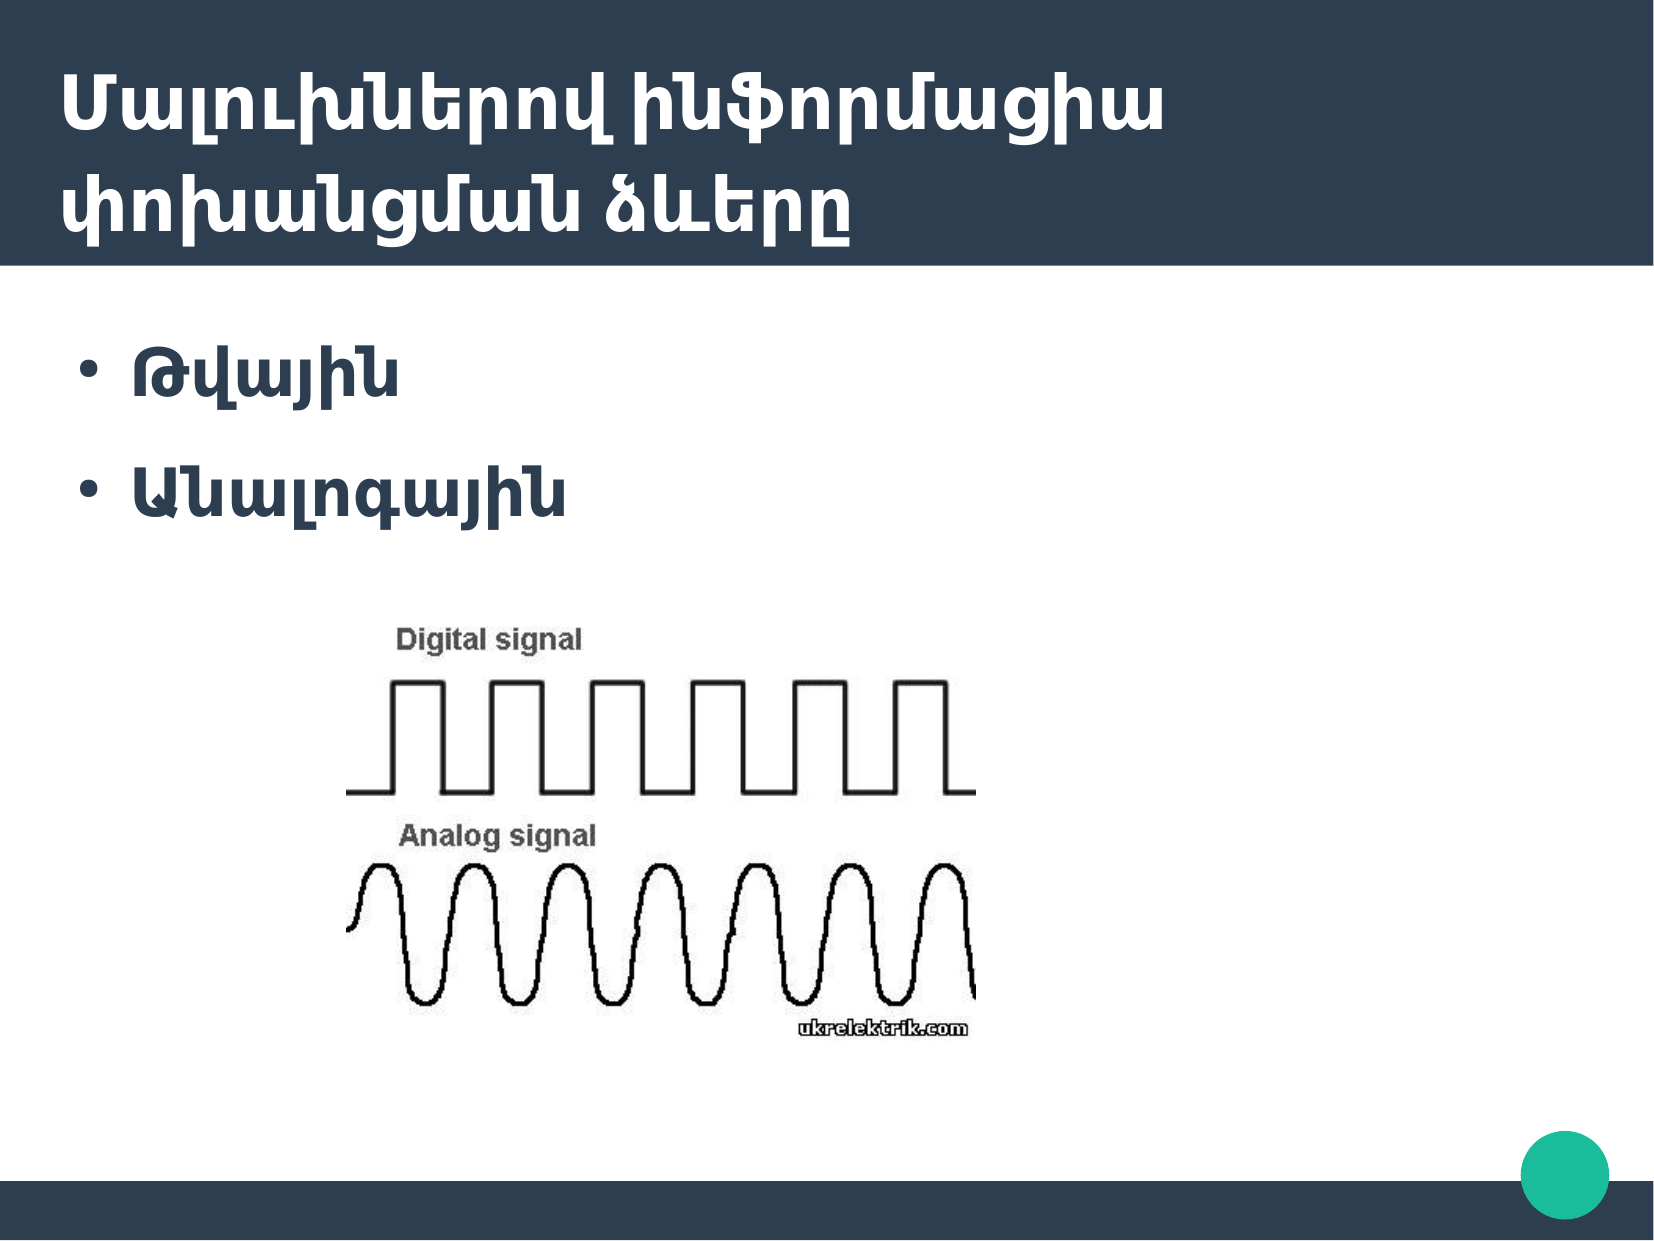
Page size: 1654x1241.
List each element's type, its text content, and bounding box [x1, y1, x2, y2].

title Մալուխներով ինֆորմացիա փոխանցման ձևերը [59, 49, 1595, 207]
list Թվային Անալոգային [59, 324, 1595, 1152]
picture [346, 614, 976, 1044]
